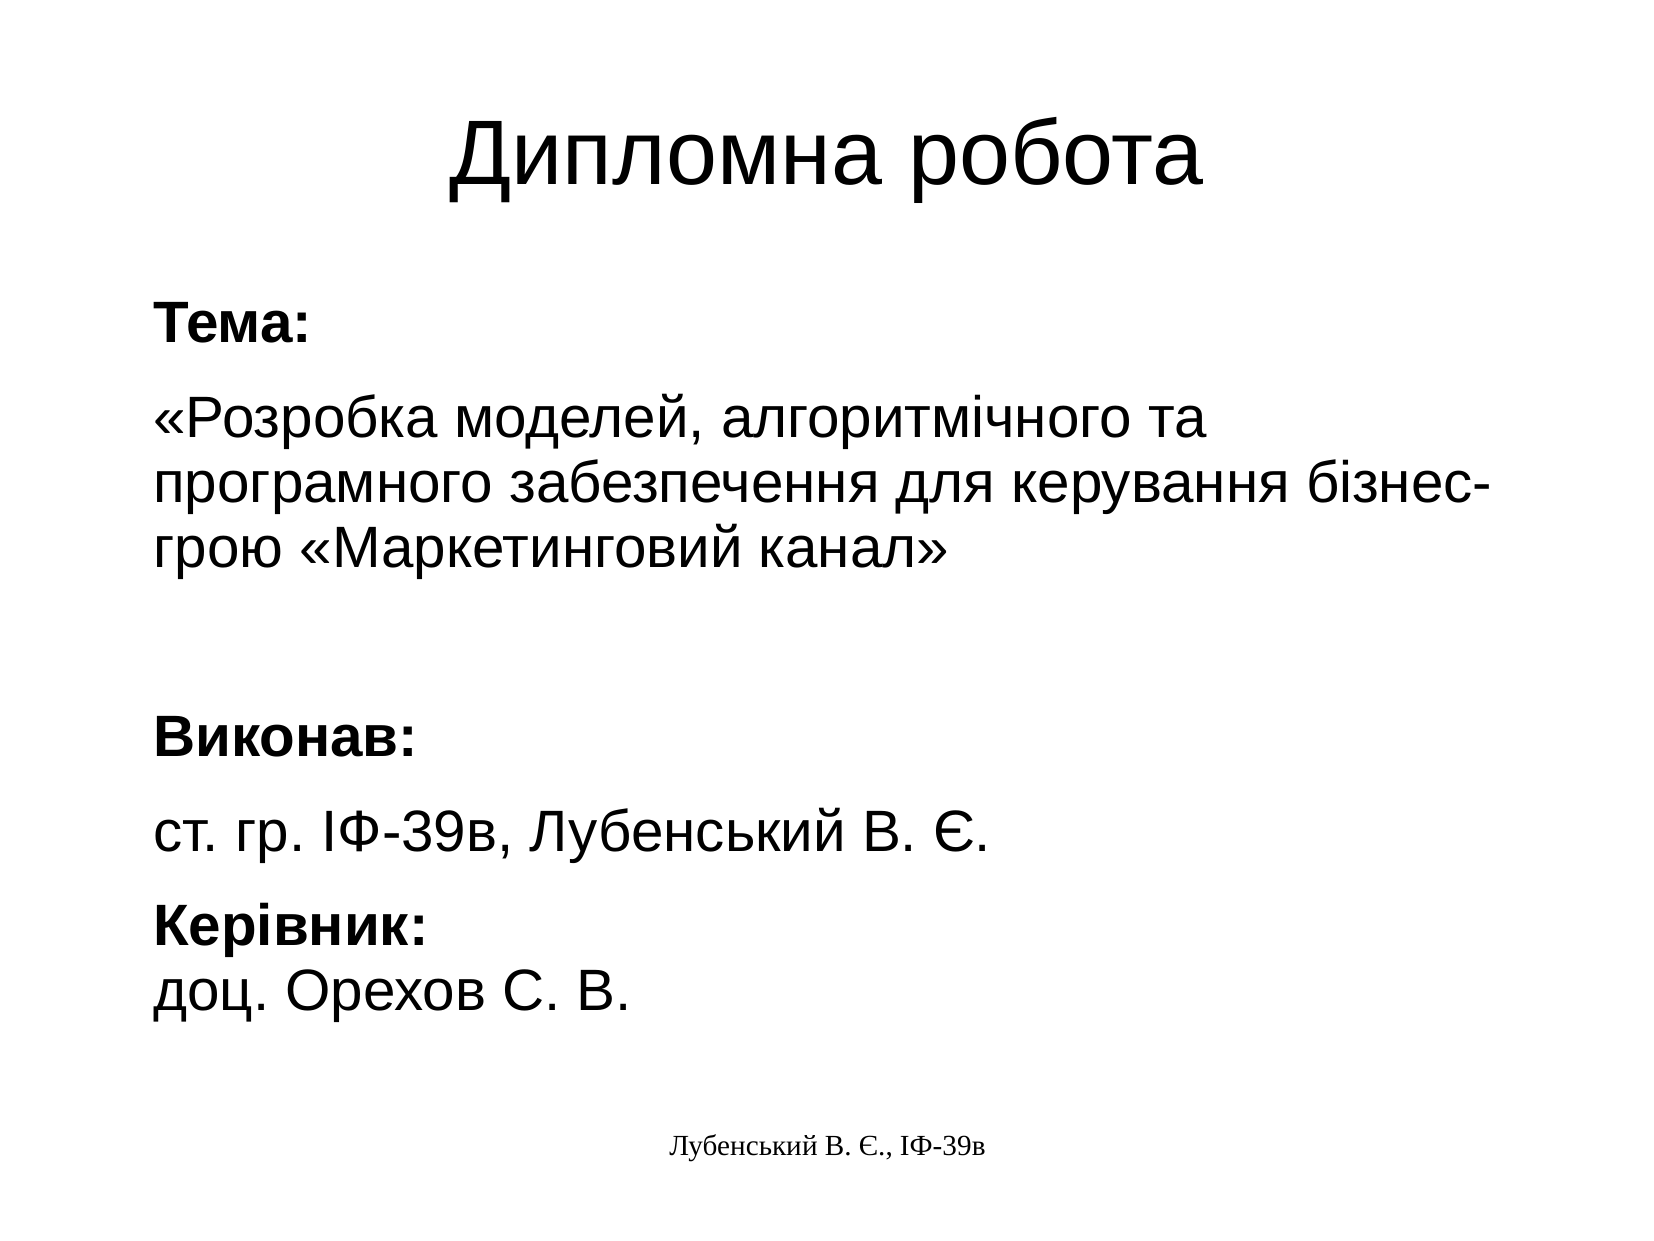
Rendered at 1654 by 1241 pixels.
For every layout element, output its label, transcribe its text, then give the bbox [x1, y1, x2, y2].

title Дипломна робота [82, 49, 1571, 257]
list Тема: «Розробка моделей, алгоритмічного та програмного забезпечення для керування бізнес-грою «Маркетинговий канал» Виконав: ст. гр. ІФ-39в, Лубенський В. Є. Керівник: доц. Орехов С. В. [82, 290, 1538, 1096]
